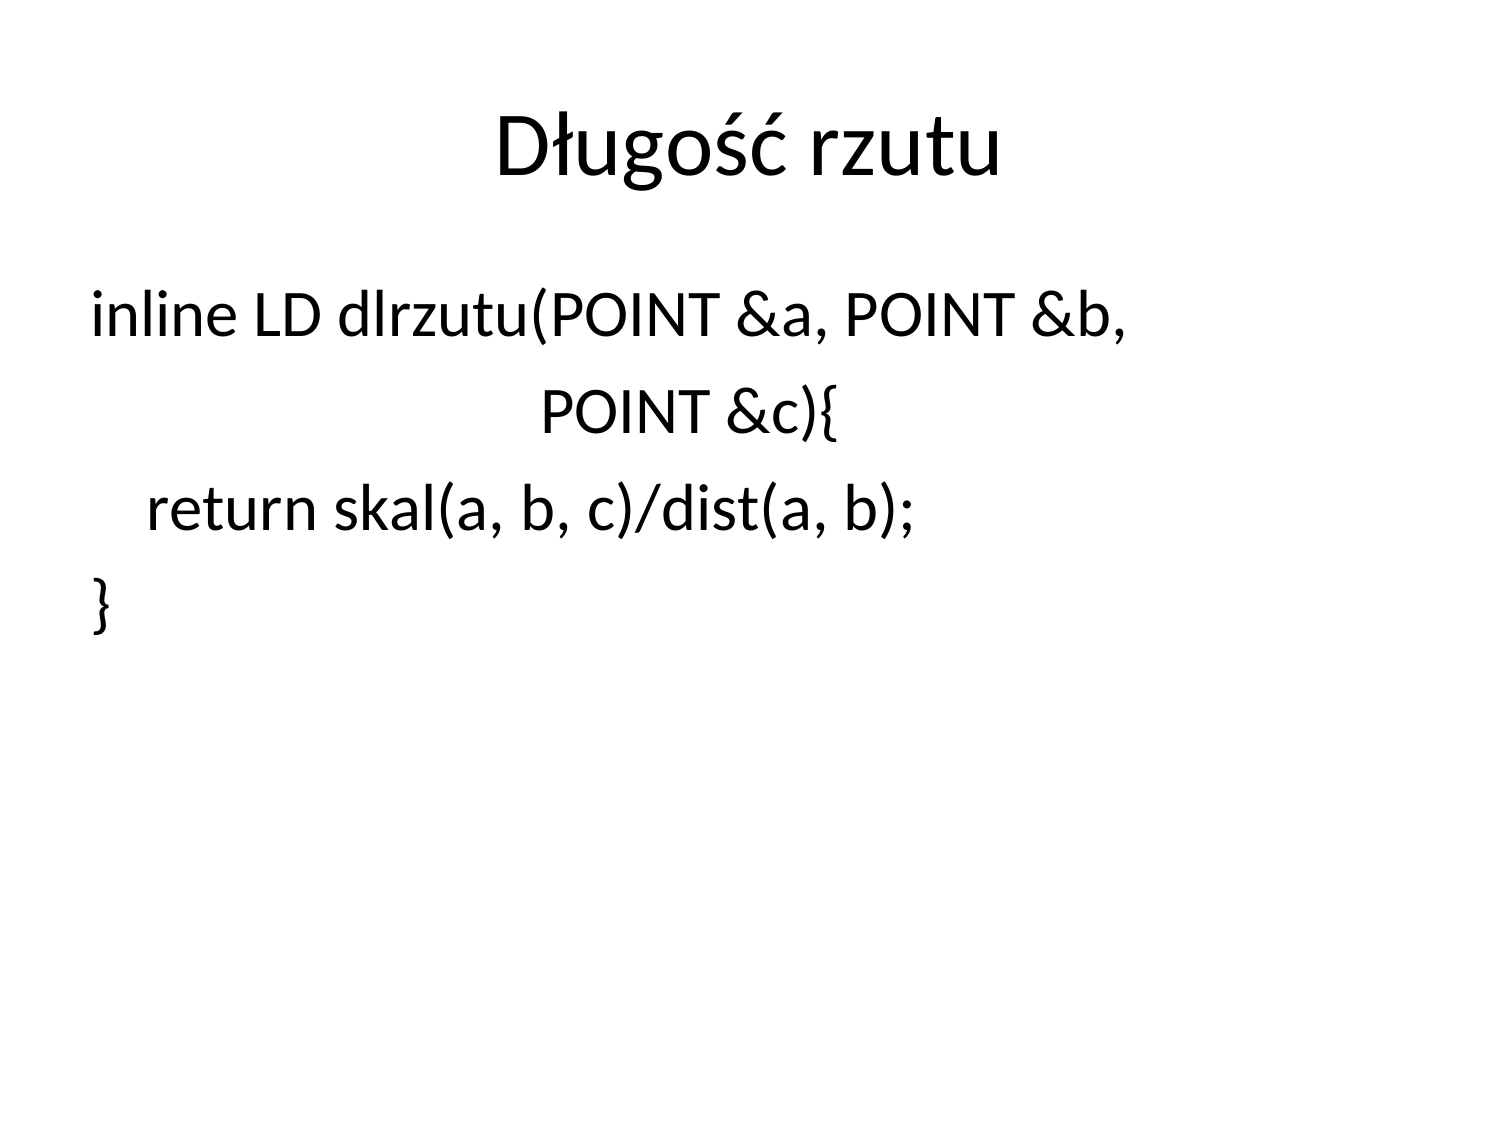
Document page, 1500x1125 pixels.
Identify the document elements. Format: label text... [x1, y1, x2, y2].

title Długość rzutu [75, 45, 1426, 233]
list inline LD dlrzutu(POINT &a, POINT &b, POINT &c){ return skal(a, b, c)/dist(a, b); } [75, 262, 1426, 1005]
